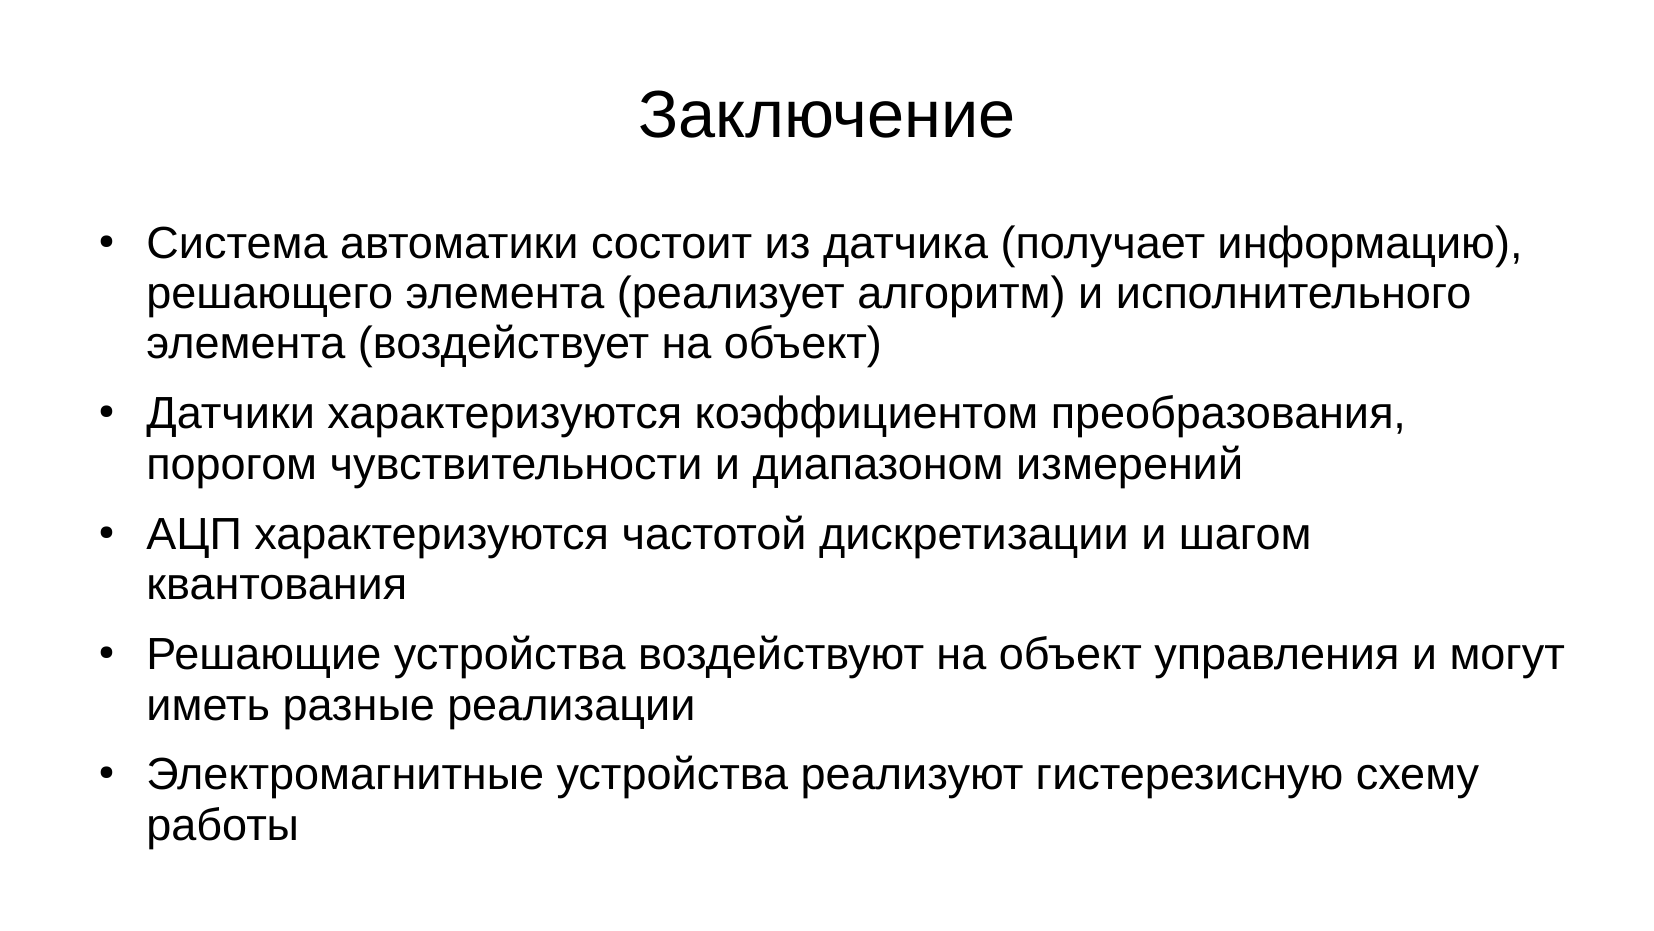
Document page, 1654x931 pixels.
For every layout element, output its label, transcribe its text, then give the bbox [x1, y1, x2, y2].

list Система автоматики состоит из датчика (получает информацию), решающего элемента (реализует алгоритм) и исполнительного элемента (воздействует на объект) Датчики характеризуются коэффициентом преобразования, порогом чувствительности и диапазоном измерений АЦП характеризуются частотой дискретизации и шагом квантования Решающие устройства воздействуют на объект управления и могут иметь разные реализации Электромагнитные устройства реализуют гистерезисную схему работы [82, 217, 1571, 857]
title Заключение [82, 37, 1571, 193]
